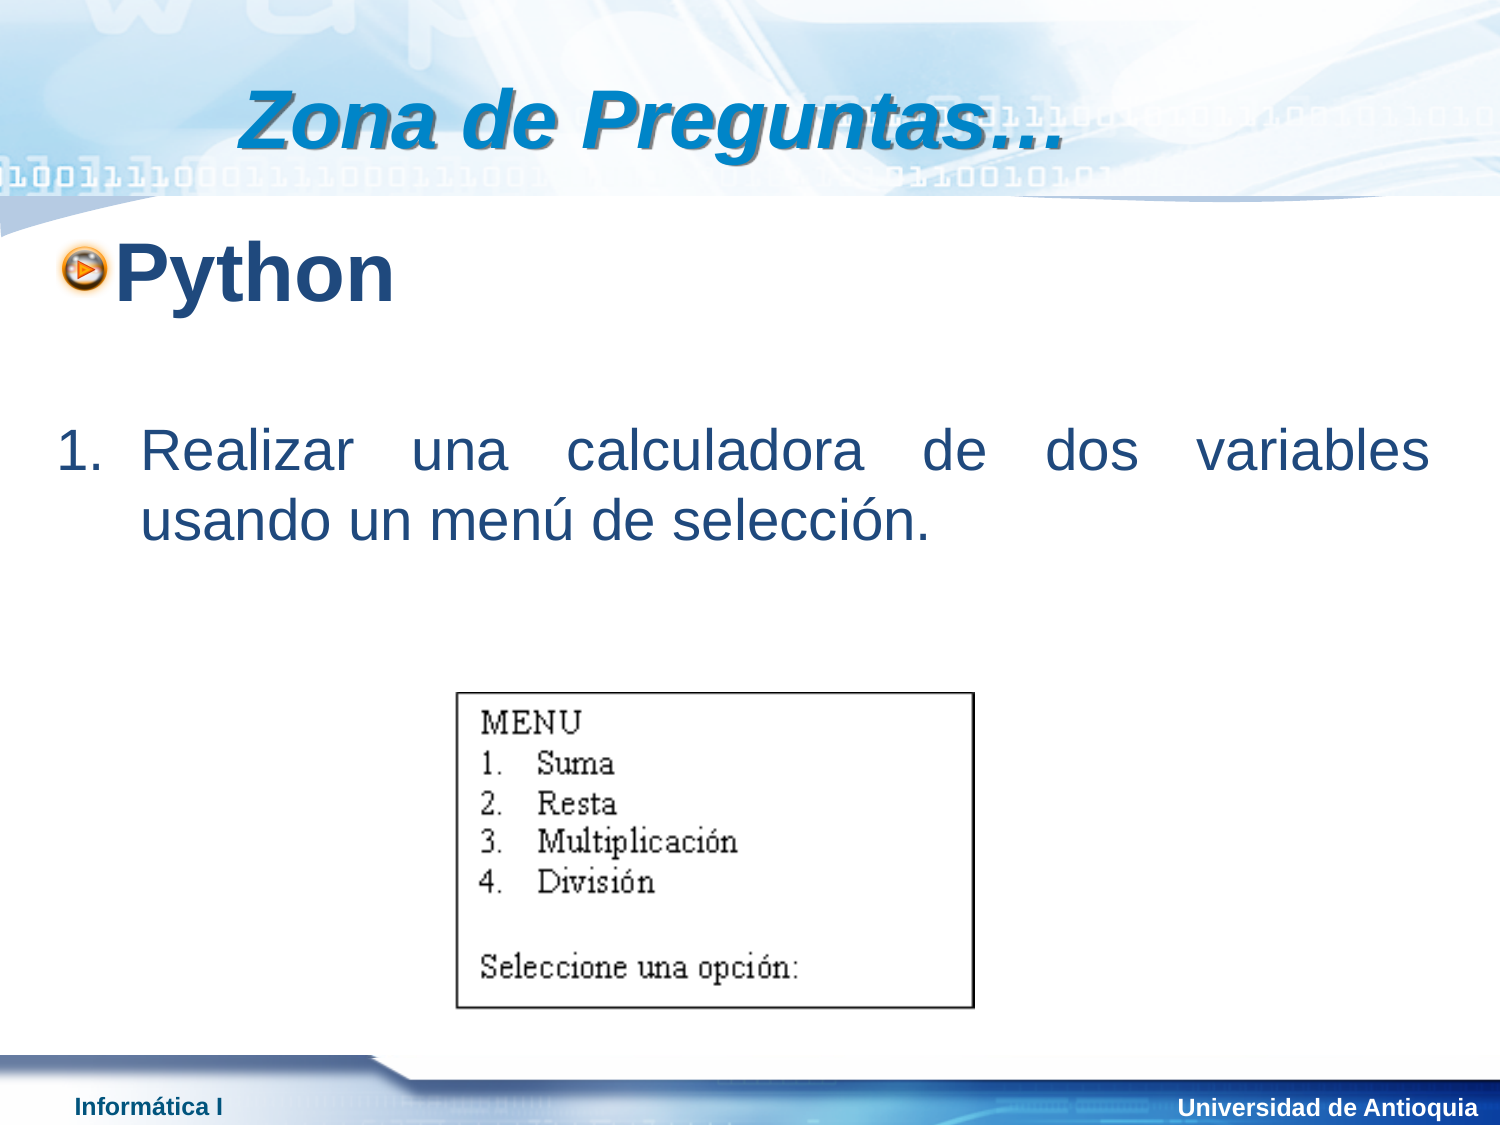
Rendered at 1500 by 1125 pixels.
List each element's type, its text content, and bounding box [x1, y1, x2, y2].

title Zona de Preguntas… [224, 57, 1438, 150]
list Python Realizar una calculadora de dos variables usando un menú de selección. [41, 210, 1447, 811]
picture [0, 1055, 1500, 1125]
picture [454, 692, 975, 1012]
picture [0, 0, 1500, 196]
